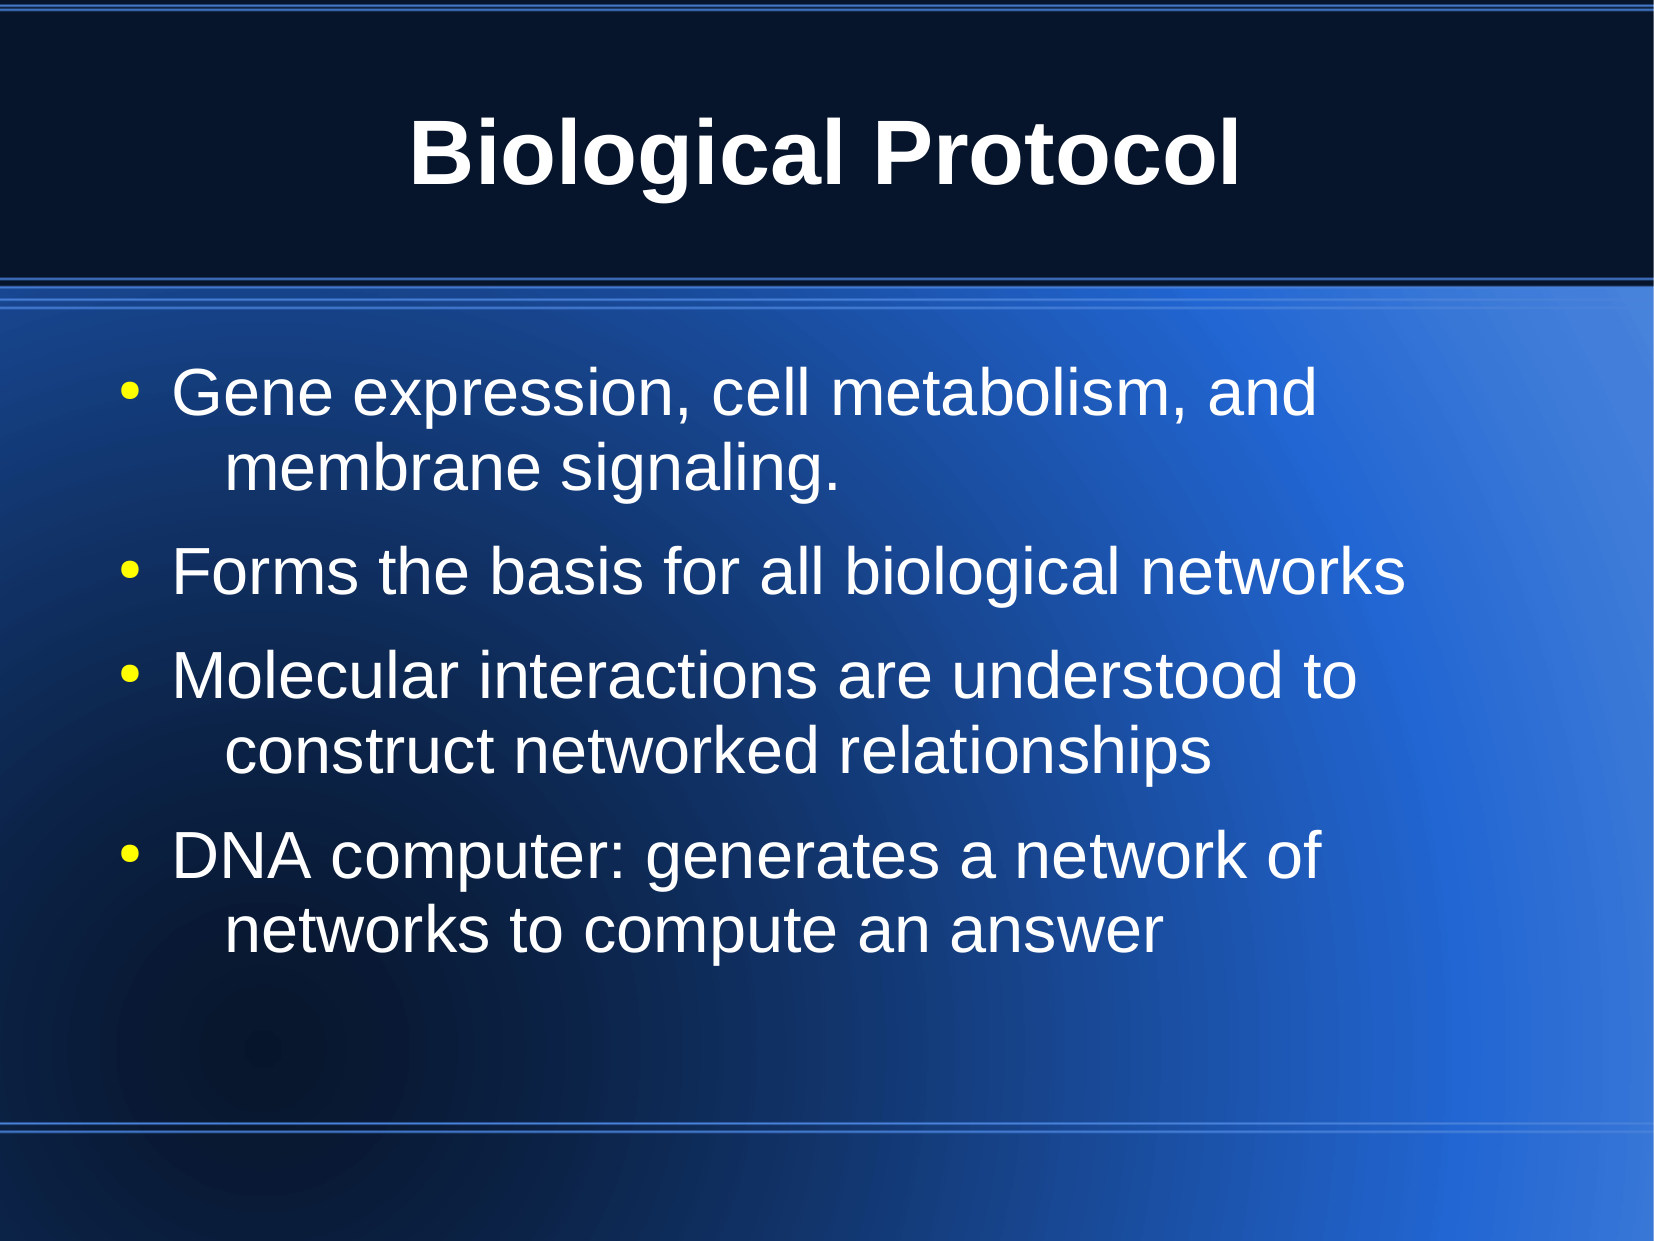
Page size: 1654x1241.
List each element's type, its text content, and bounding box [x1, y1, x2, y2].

list Gene expression, cell metabolism, and membrane signaling. Forms the basis for all biological networks Molecular interactions are understood to construct networked relationships DNA computer: generates a network of networks to compute an answer [82, 355, 1571, 1159]
title Biological Protocol [82, 56, 1571, 250]
picture [0, 0, 1654, 1241]
